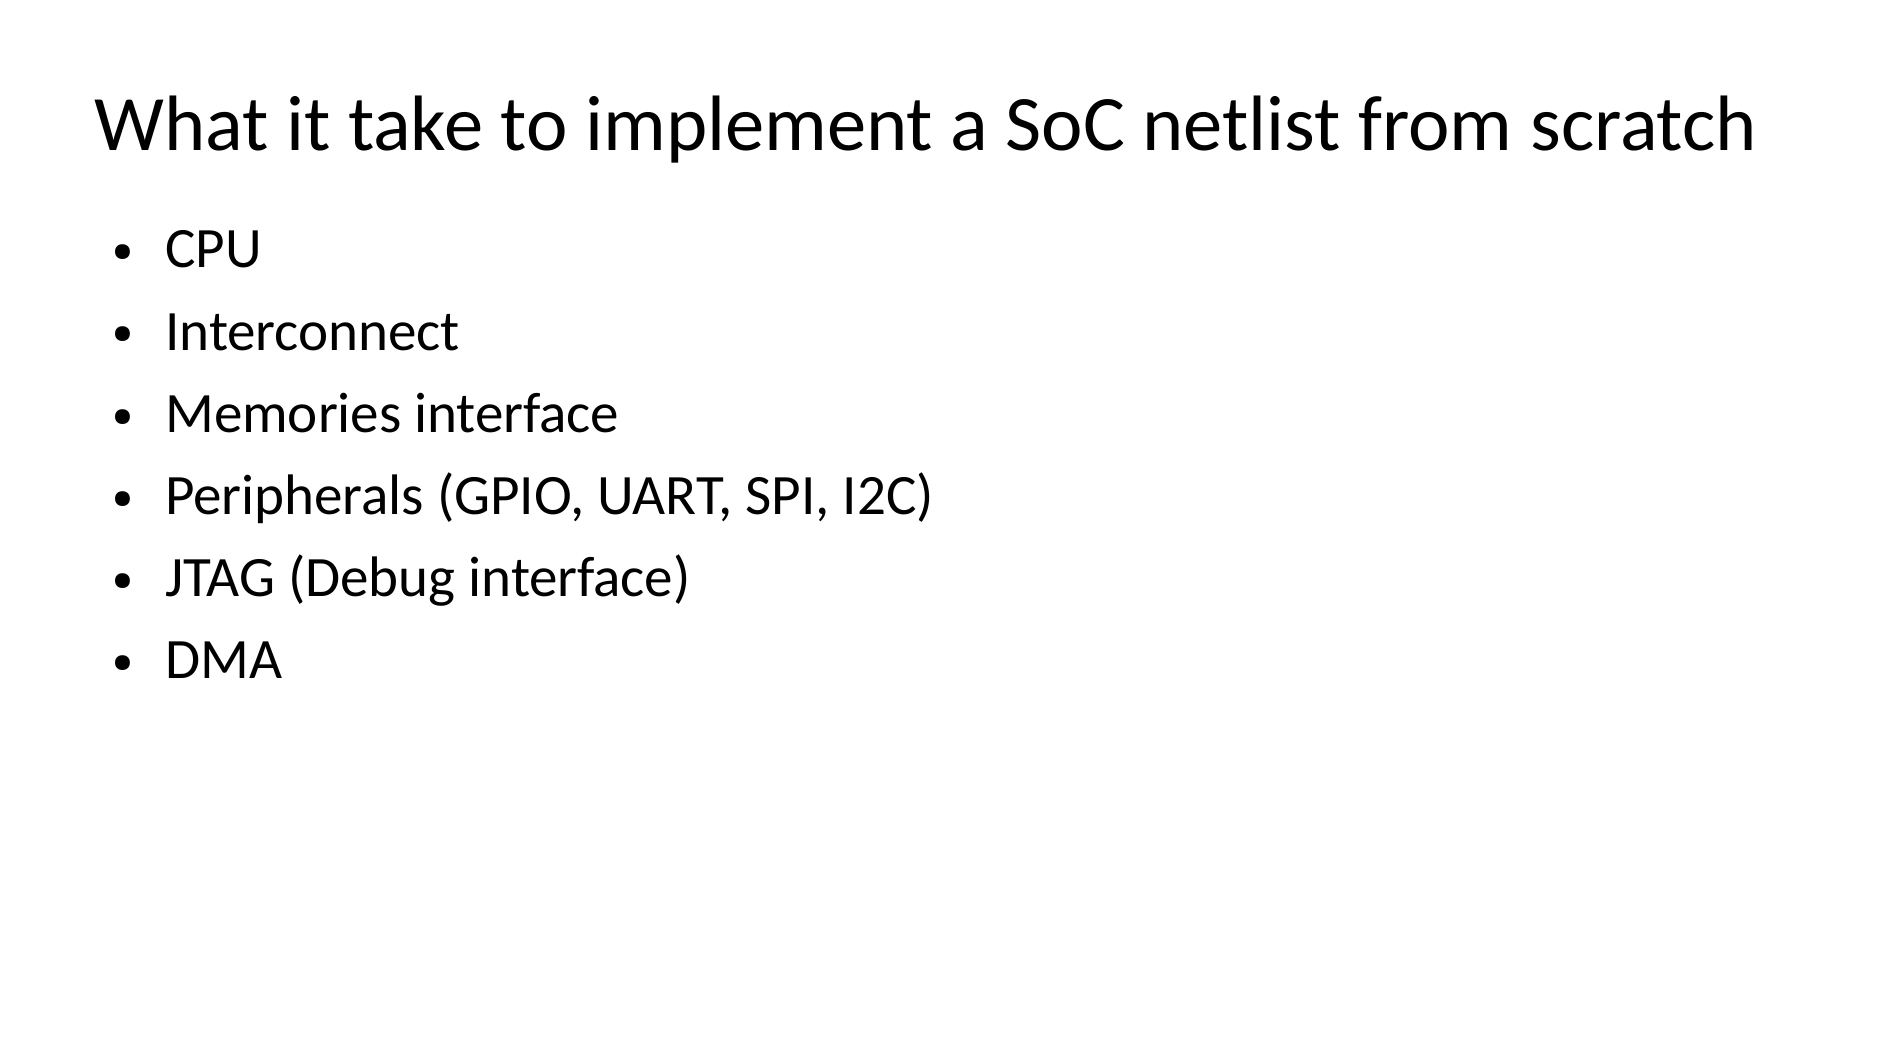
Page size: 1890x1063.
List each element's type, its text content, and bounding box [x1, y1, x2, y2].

title What it take to implement a SoC netlist from scratch [94, 42, 1796, 220]
list CPU Interconnect Memories interface Peripherals (GPIO, UART, SPI, I2C) JTAG (Debug interface) DMA [94, 225, 1843, 1063]
